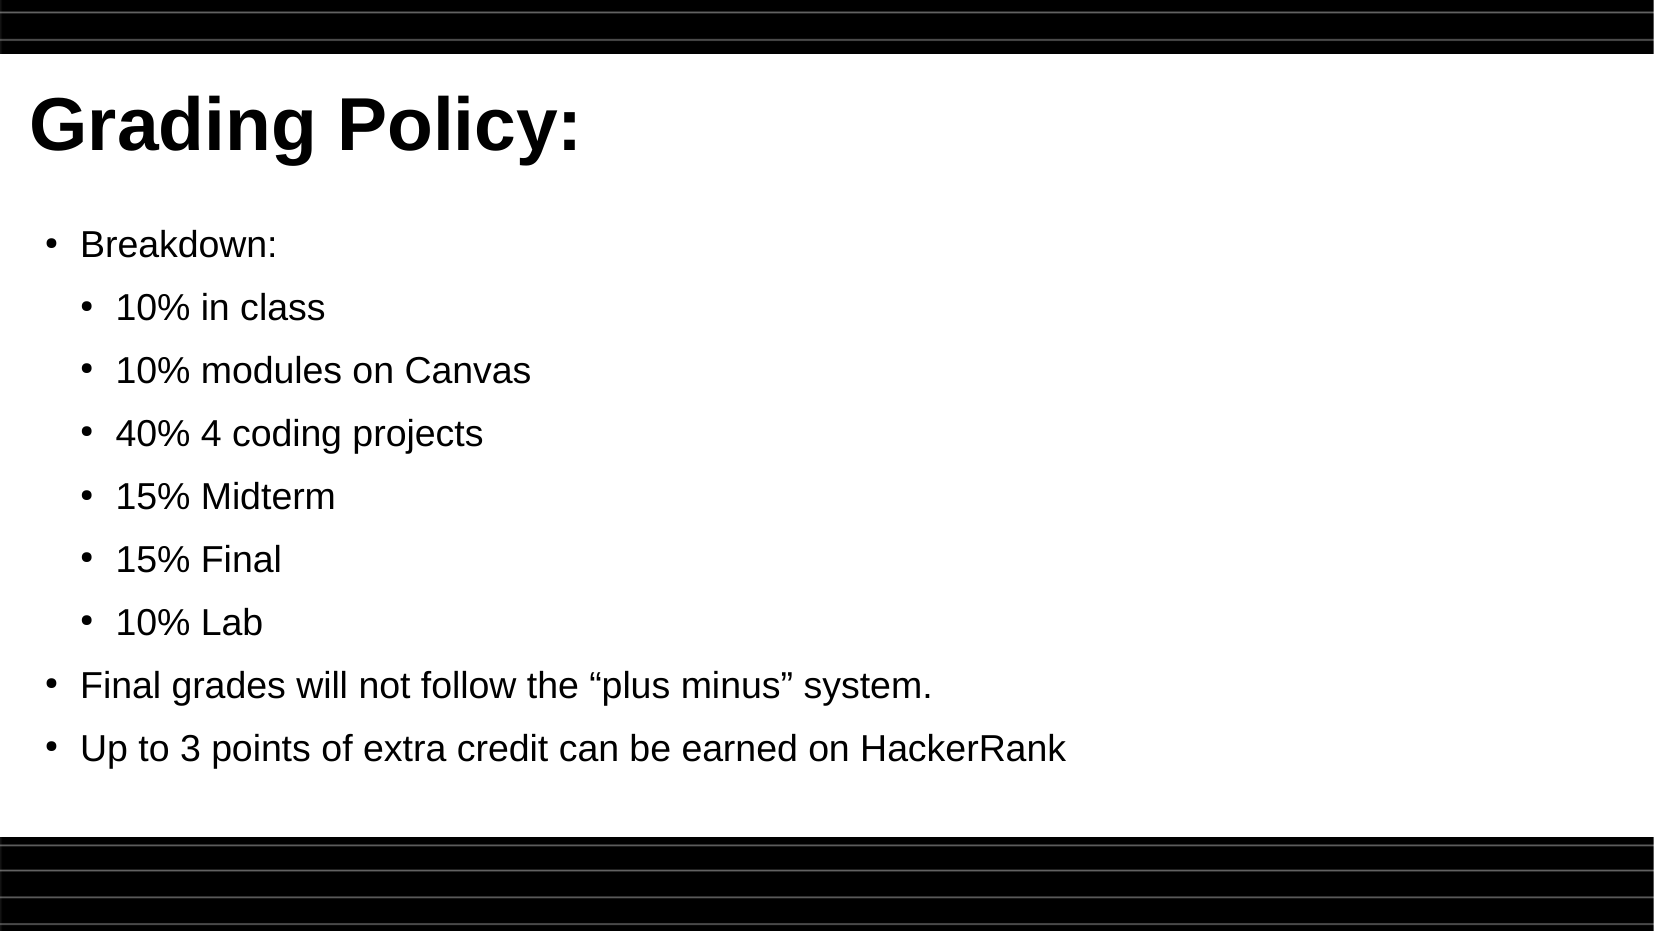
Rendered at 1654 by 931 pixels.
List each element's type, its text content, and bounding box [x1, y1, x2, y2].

picture [0, 0, 1654, 54]
picture [0, 837, 1654, 931]
text_box Grading Policy: [15, 75, 1591, 174]
text_box Breakdown: 10% in class 10% modules on Canvas 40% 4 coding projects 15% Midterm 15% Final 10% Lab Final grades will not follow the “plus minus” system. Up to 3 points of extra credit can be earned on HackerRank [30, 195, 1606, 777]
